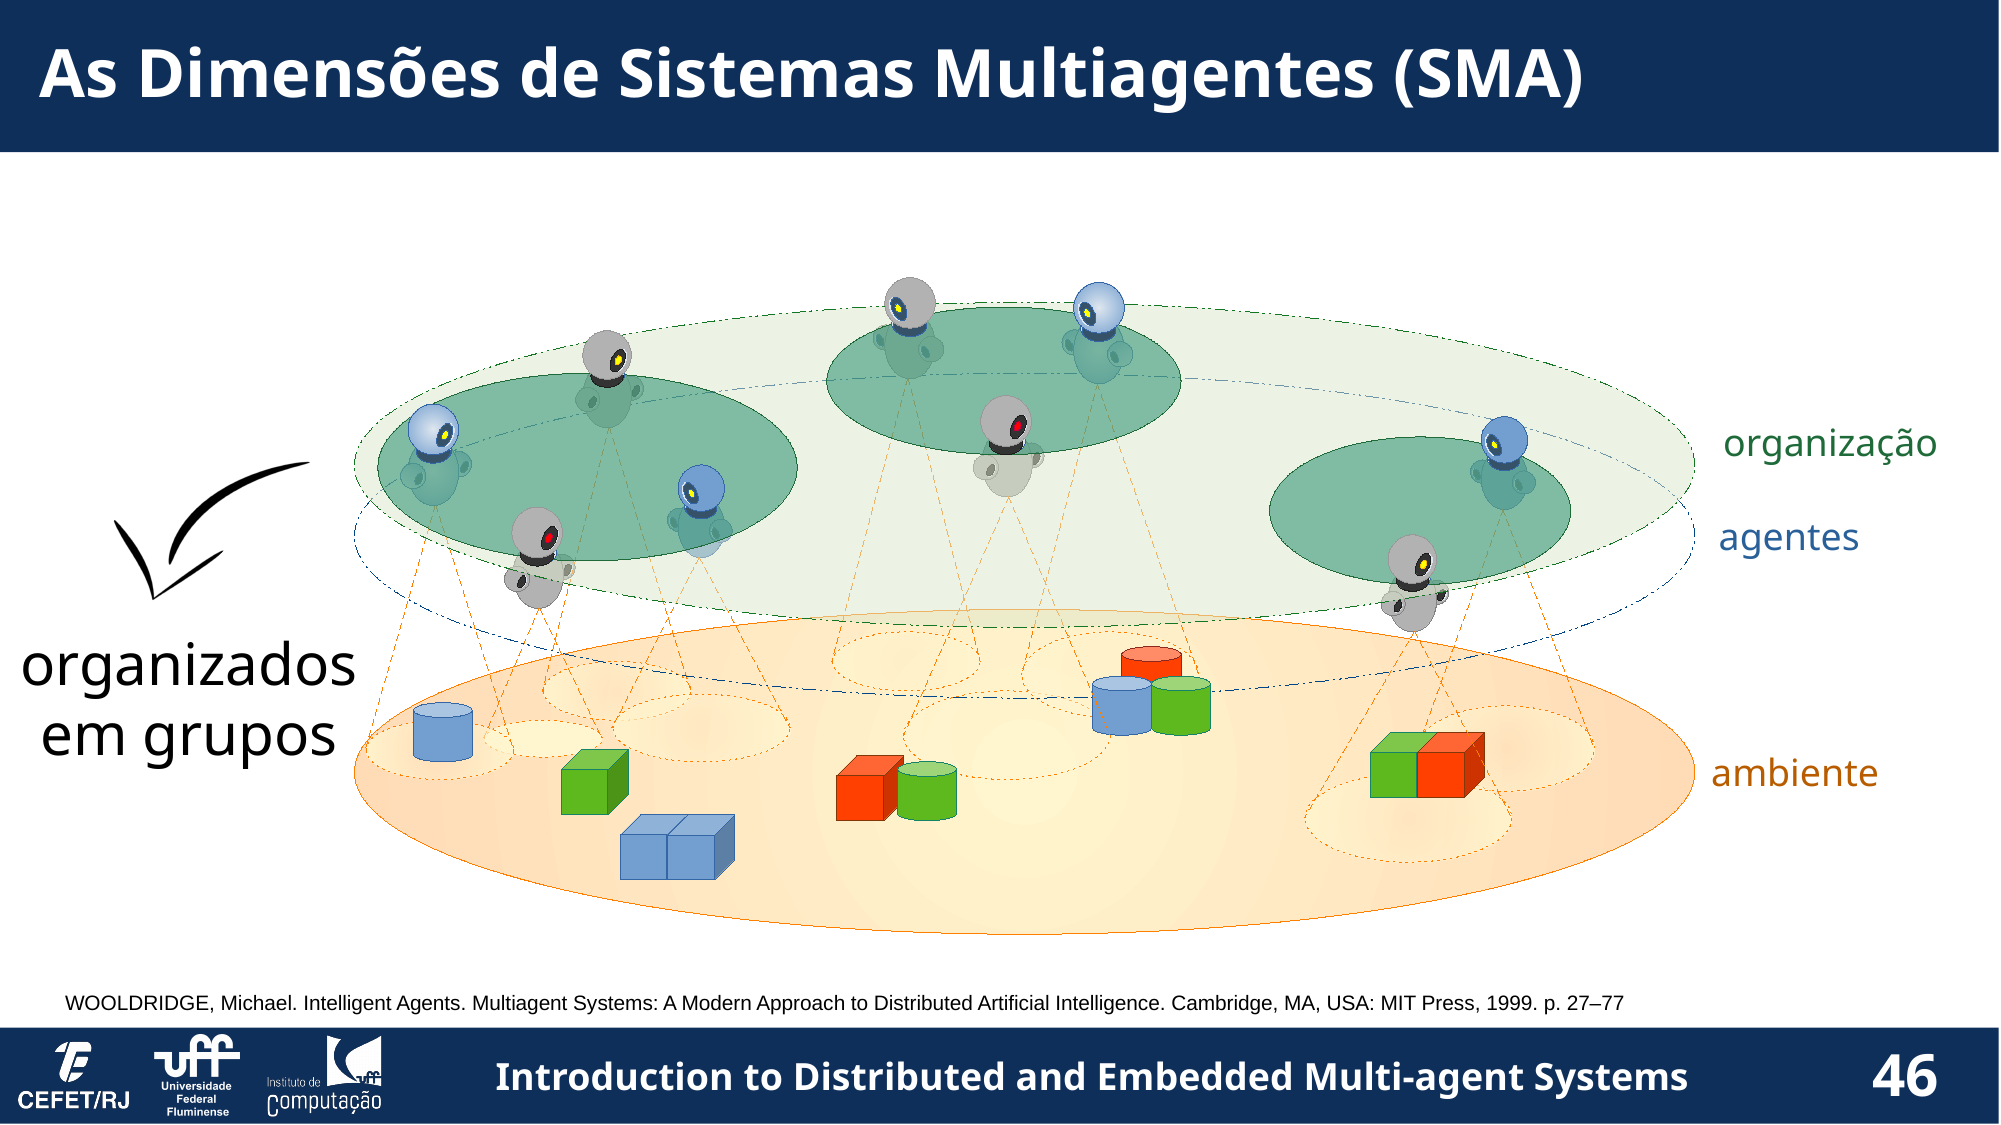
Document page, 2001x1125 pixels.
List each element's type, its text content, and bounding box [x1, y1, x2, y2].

text_box WOOLDRIDGE, Michael. Intelligent Agents. Multiagent Systems: A Modern Approach to Distributed Artificial Intelligence. Cambridge, MA, USA: MIT Press, 1999. p. 27–77 [50, 982, 1969, 1023]
text_box agentes [1612, 505, 1967, 566]
text_box [354, 277, 1695, 935]
picture [18, 1021, 129, 1125]
text_box As Dimensões de Sistemas Multiagentes (SMA) [25, 23, 1999, 119]
picture [153, 1033, 241, 1121]
picture [93, 393, 311, 611]
text_box organização [1653, 411, 2000, 472]
text_box ambiente [1618, 741, 1973, 802]
text_box organizados em grupos [0, 620, 396, 775]
picture [265, 1033, 383, 1117]
